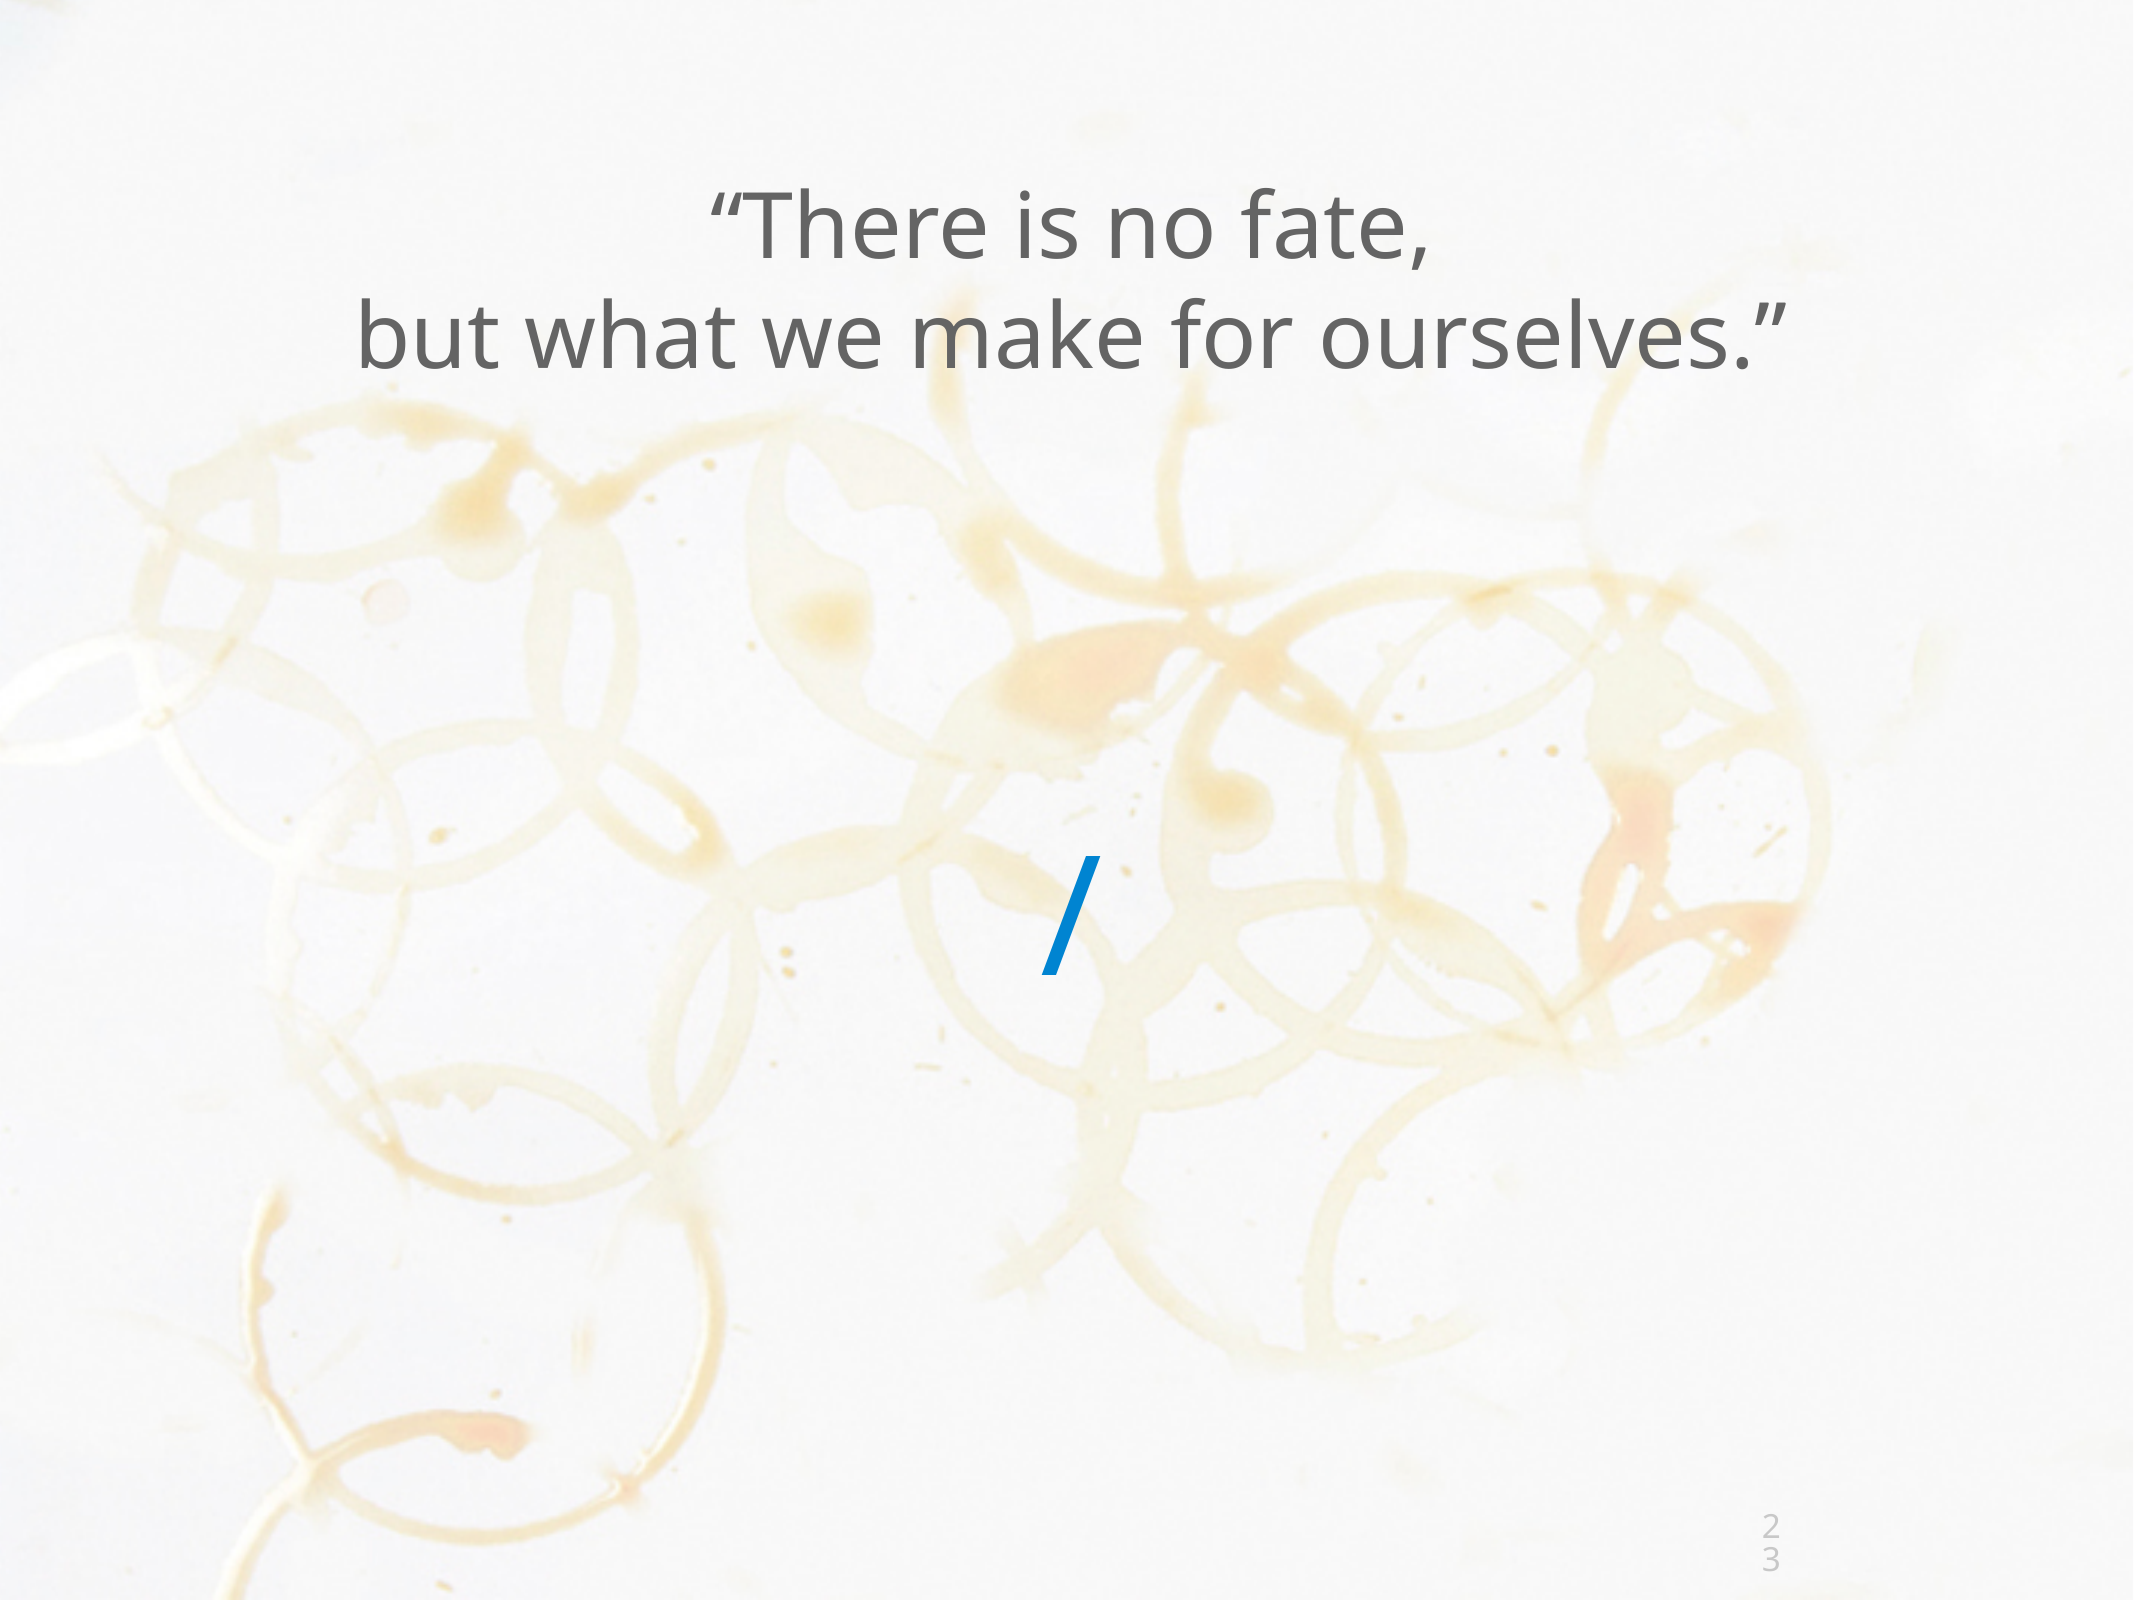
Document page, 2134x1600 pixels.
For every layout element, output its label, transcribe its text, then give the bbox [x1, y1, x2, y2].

subtitle “There is no fate, but what we make for ourselves.” / [43, 21, 2100, 1600]
picture [0, 0, 2134, 1600]
